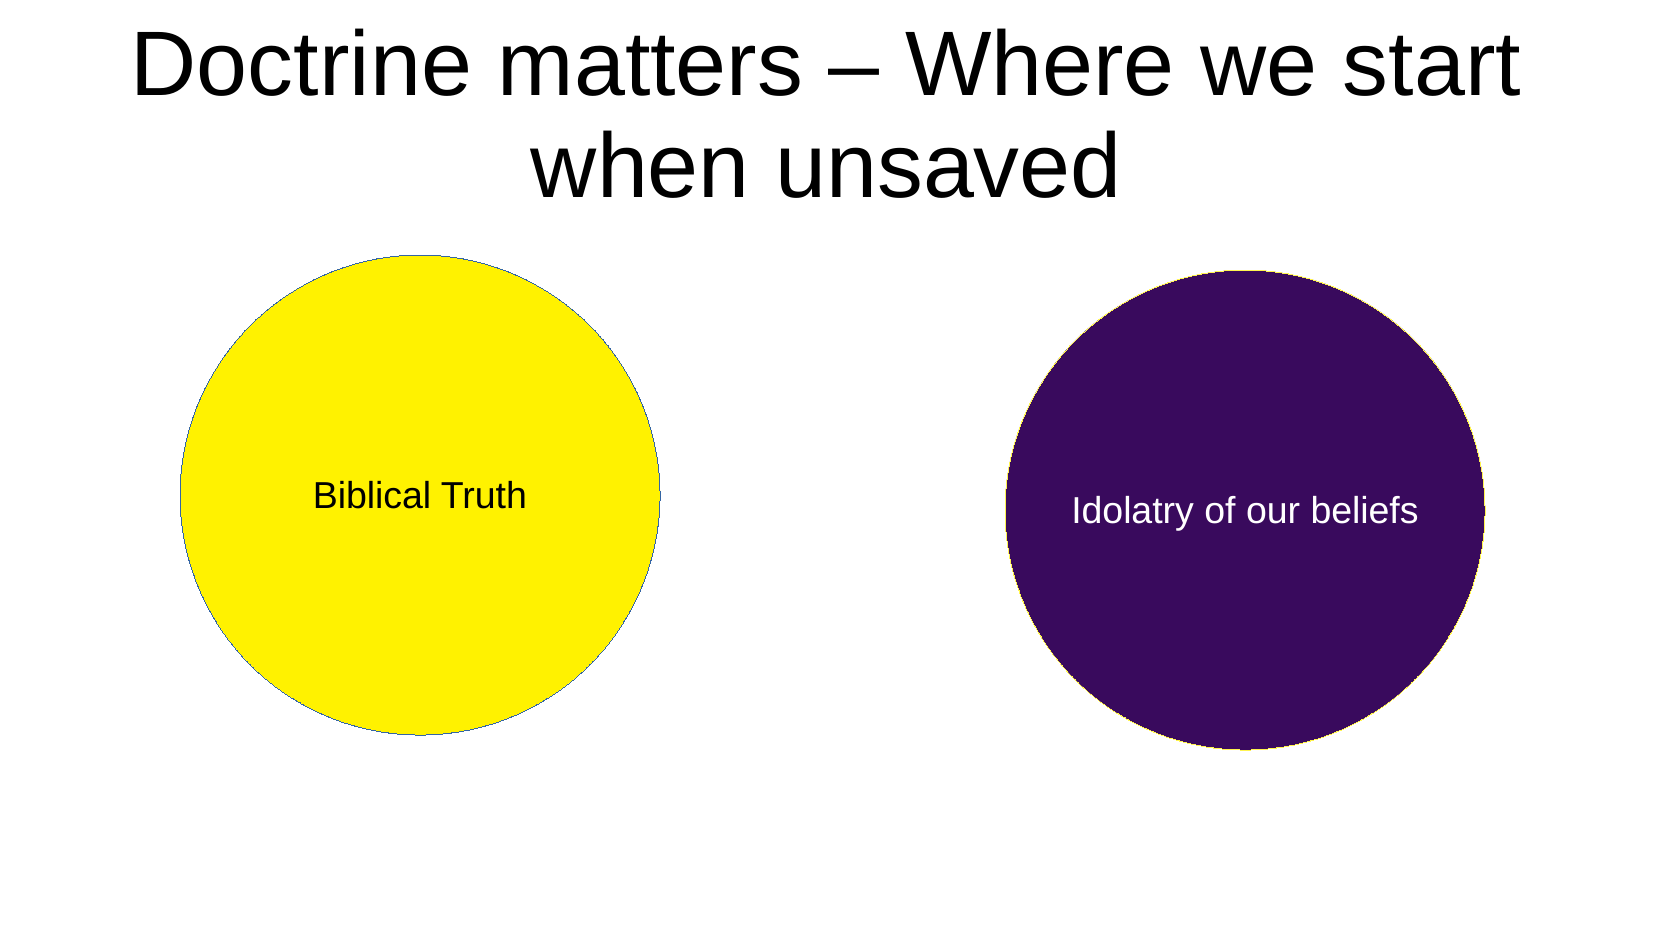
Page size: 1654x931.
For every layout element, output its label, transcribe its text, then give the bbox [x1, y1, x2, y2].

title Doctrine matters – Where we start when unsaved [82, 12, 1571, 218]
text_box Idolatry of our beliefs [1005, 270, 1486, 751]
text_box Biblical Truth [180, 255, 661, 736]
